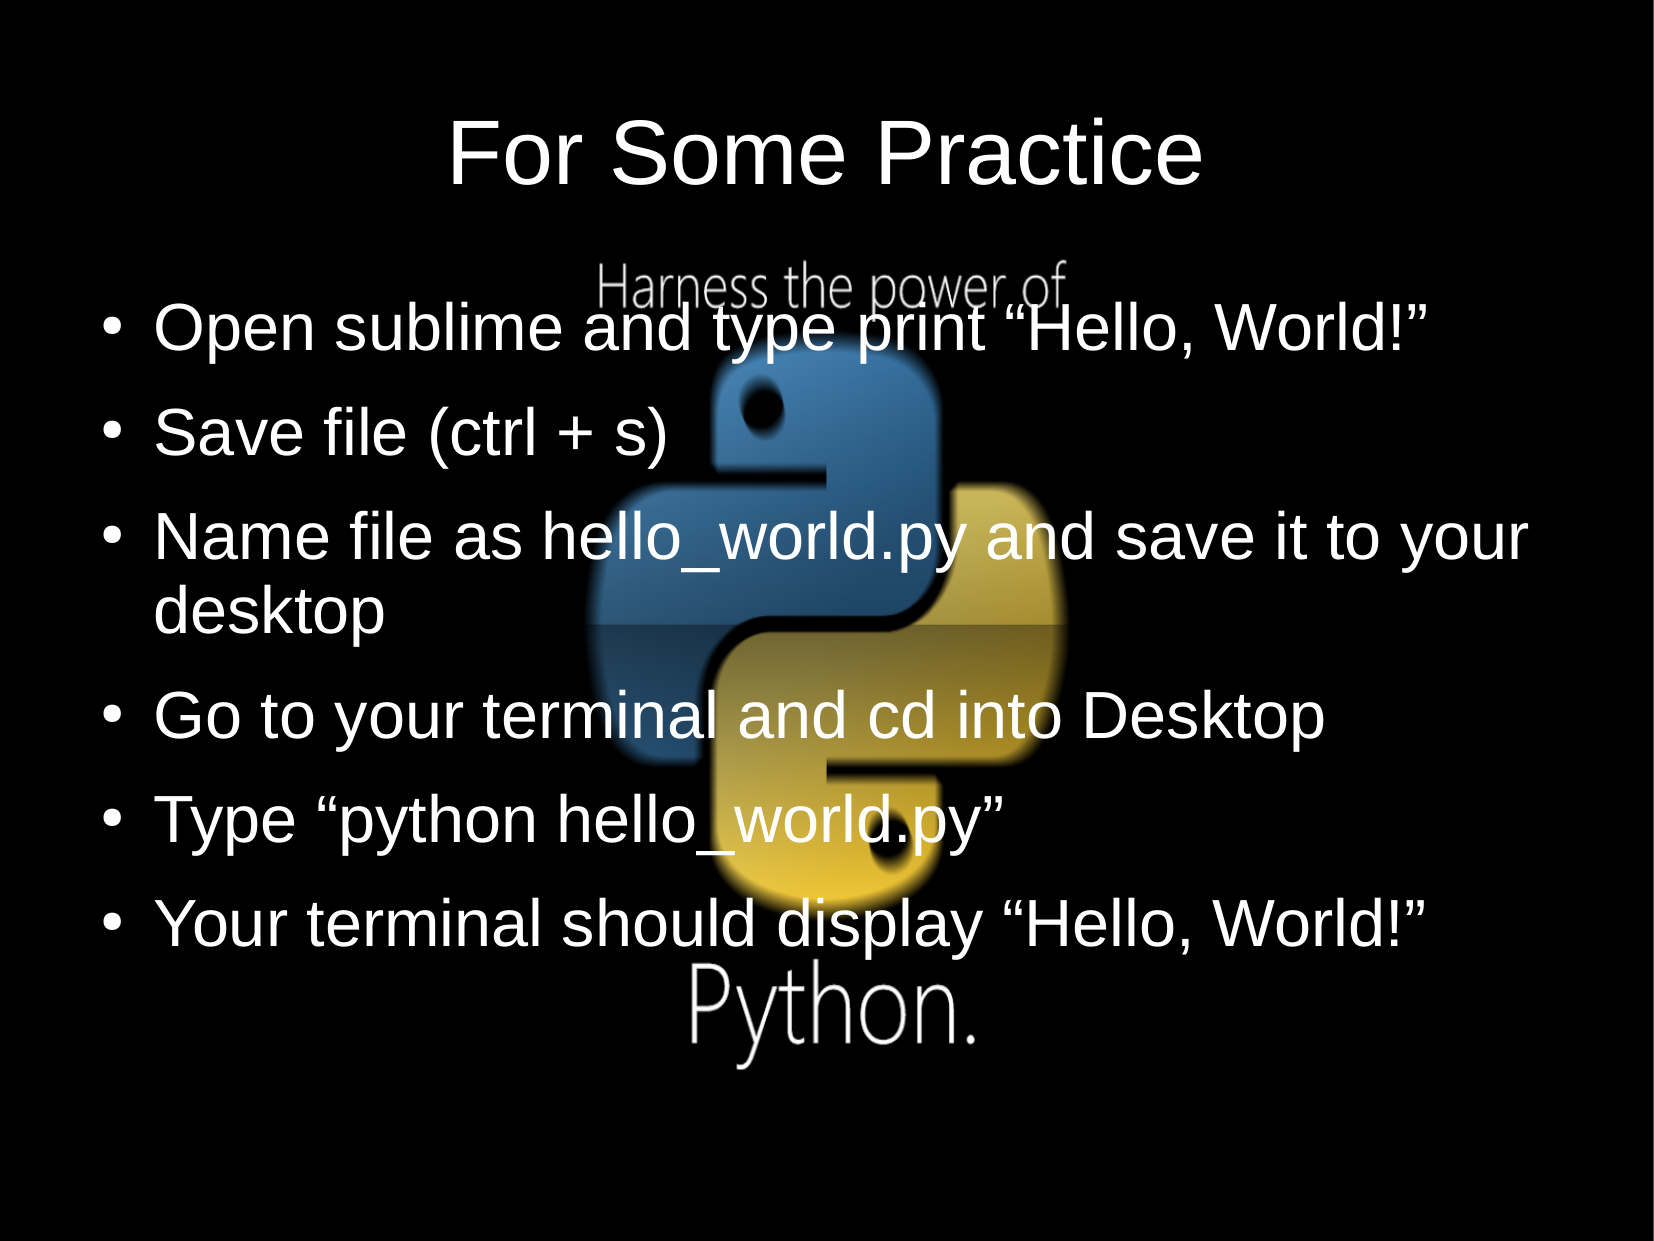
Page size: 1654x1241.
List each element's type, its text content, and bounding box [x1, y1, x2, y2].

list Open sublime and type print “Hello, World!” Save file (ctrl + s) Name file as hello_world.py and save it to your desktop Go to your terminal and cd into Desktop Type “python hello_world.py” Your terminal should display “Hello, World!” [82, 290, 1571, 1010]
title For Some Practice [82, 49, 1571, 257]
picture [0, 0, 1654, 1241]
